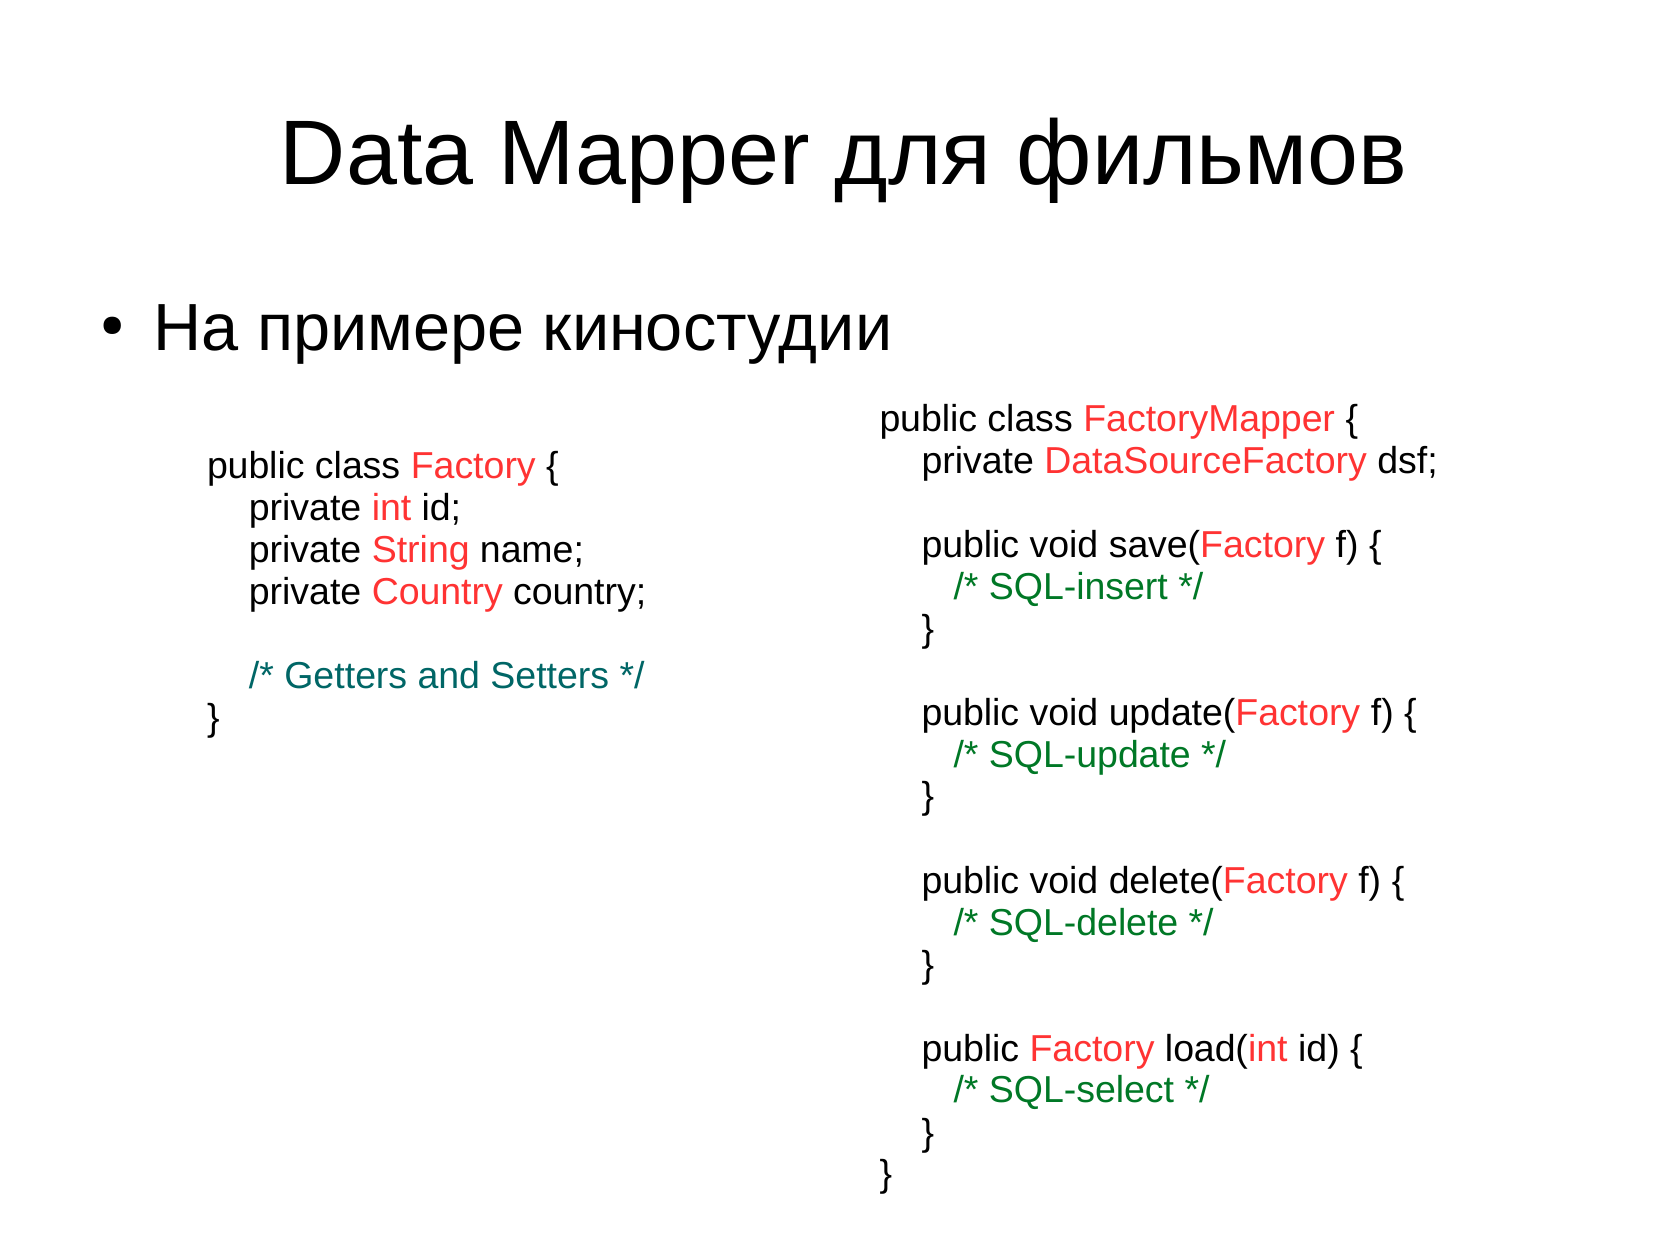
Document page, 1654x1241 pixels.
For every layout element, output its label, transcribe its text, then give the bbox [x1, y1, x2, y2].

text_box public class FactoryMapper { private DataSourceFactory dsf; public void save(Factory f) { /* SQL-insert */ } public void update(Factory f) { /* SQL-update */ } public void delete(Factory f) { /* SQL-delete */ } public Factory load(int id) { /* SQL-select */ } } [864, 389, 1453, 1203]
list На примере киностудии [82, 290, 1571, 1010]
text_box public class Factory { private int id; private String name; private Country country; /* Getters and Setters */ } [192, 437, 662, 746]
title Data Mapper для фильмов [82, 49, 1571, 257]
